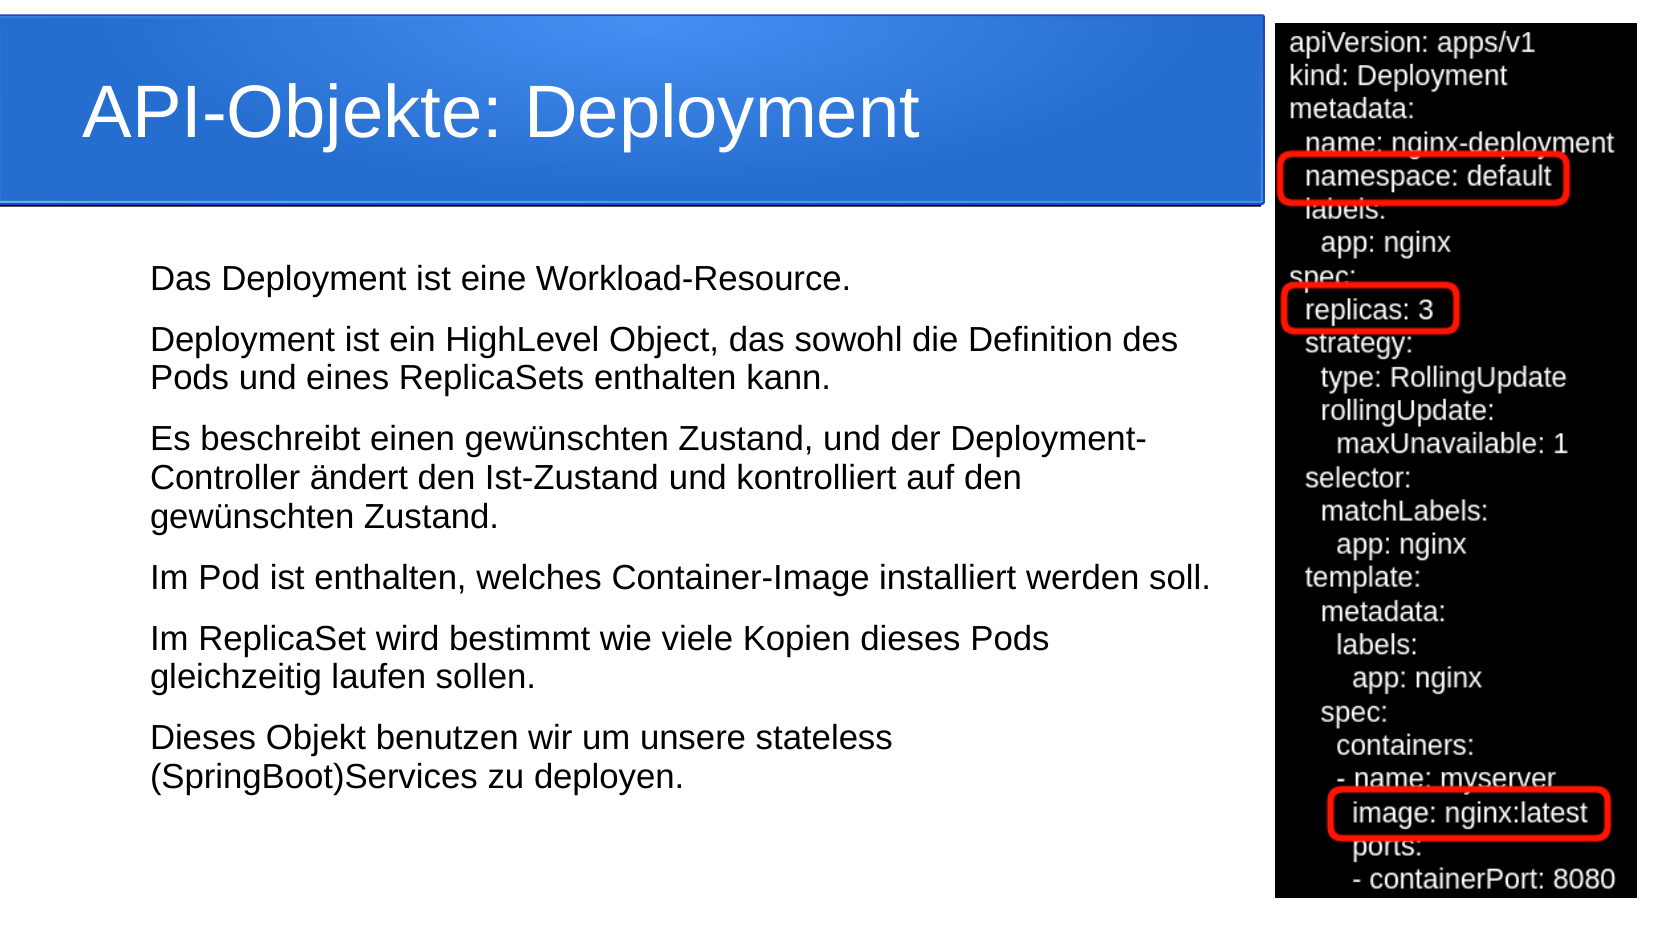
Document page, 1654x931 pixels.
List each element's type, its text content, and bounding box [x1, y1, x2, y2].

list Das Deployment ist eine Workload-Resource. Deployment ist ein HighLevel Object, das sowohl die Definition des Pods und eines ReplicaSets enthalten kann. Es beschreibt einen gewünschten Zustand, und der Deployment- Controller ändert den Ist-Zustand und kontrolliert auf den gewünschten Zustand. Im Pod ist enthalten, welches Container-Image installiert werden soll. Im ReplicaSet wird bestimmt wie viele Kopien dieses Pods gleichzeitig laufen sollen. Dieses Objekt benutzen wir um unsere stateless (SpringBoot)Services zu deployen. [84, 258, 1218, 798]
picture [1275, 23, 1637, 898]
title API-Objekte: Deployment [82, 35, 1235, 189]
